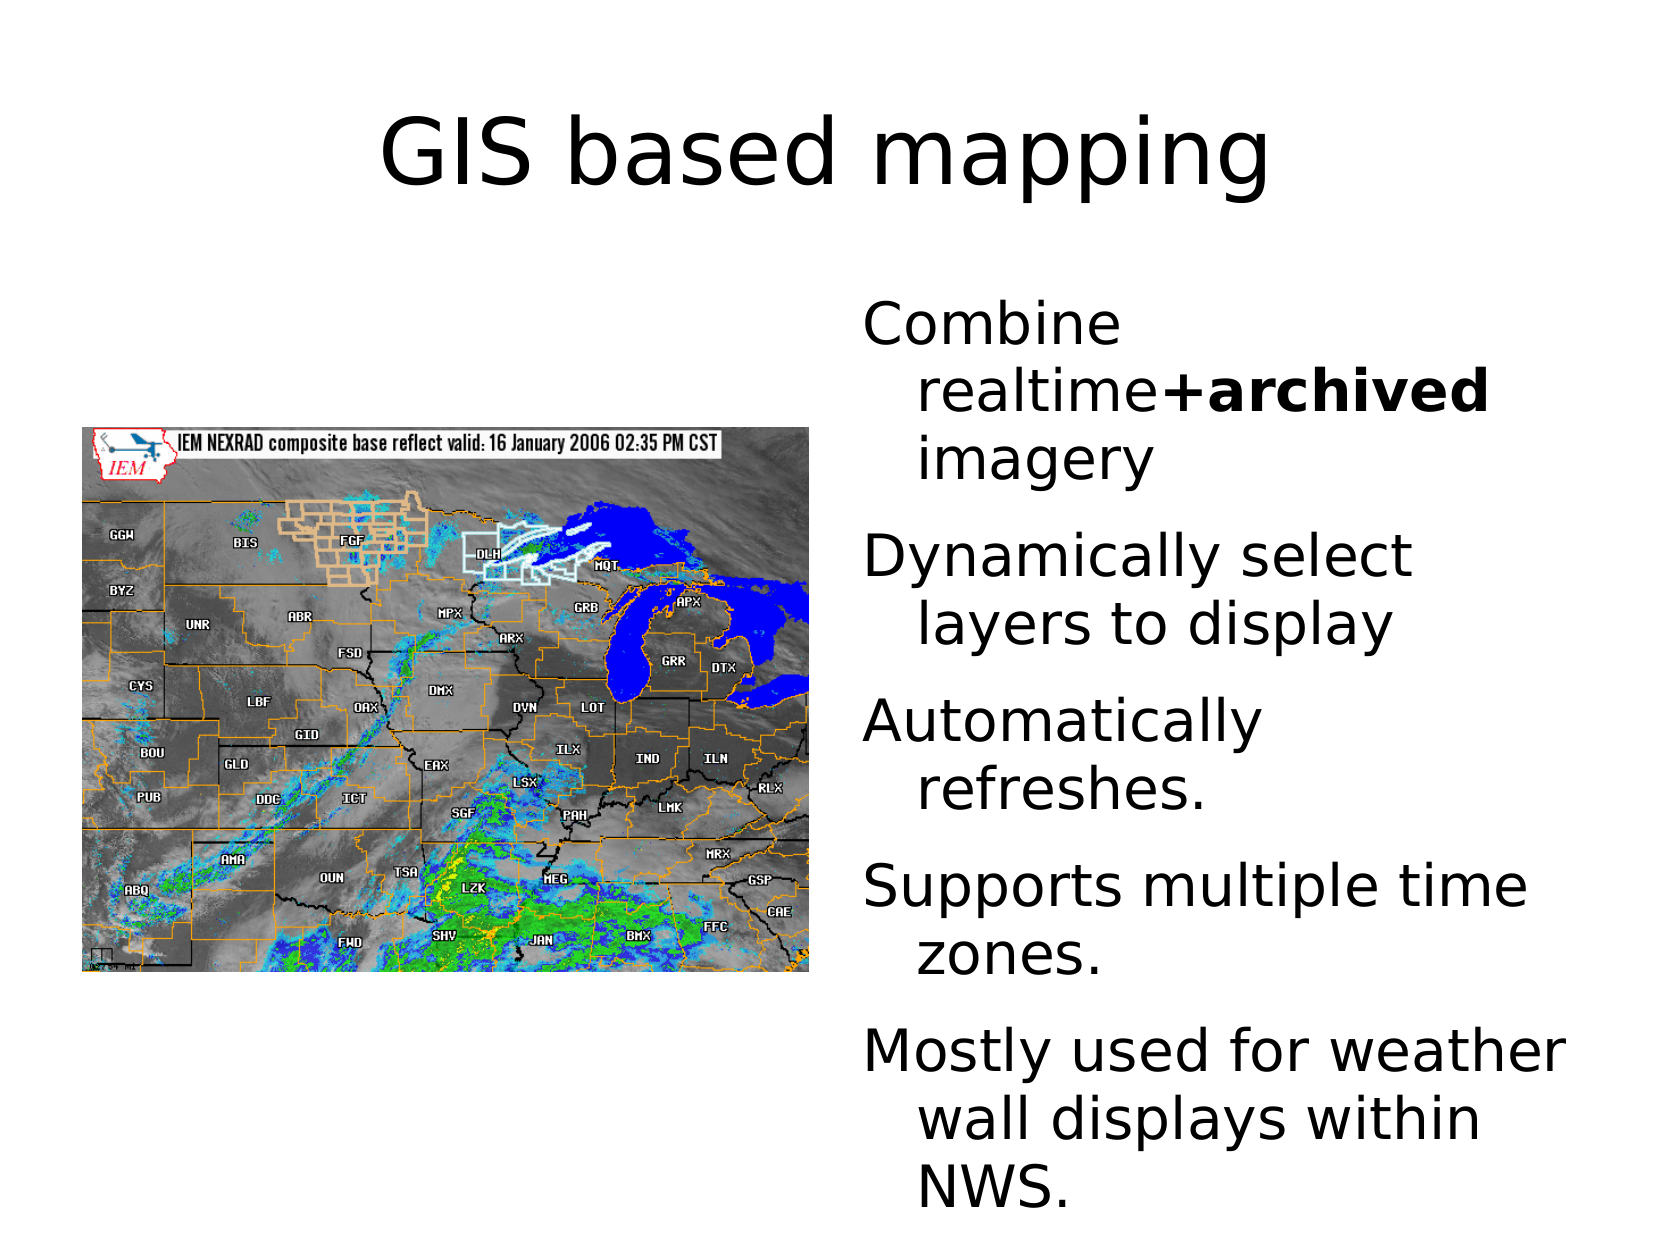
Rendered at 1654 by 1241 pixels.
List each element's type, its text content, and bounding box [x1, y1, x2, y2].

title GIS based mapping [82, 49, 1571, 257]
list Combine realtime+archived imagery Dynamically select layers to display Automatically refreshes. Supports multiple time zones. Mostly used for weather wall displays within NWS. [845, 290, 1572, 1222]
picture [82, 427, 809, 972]
